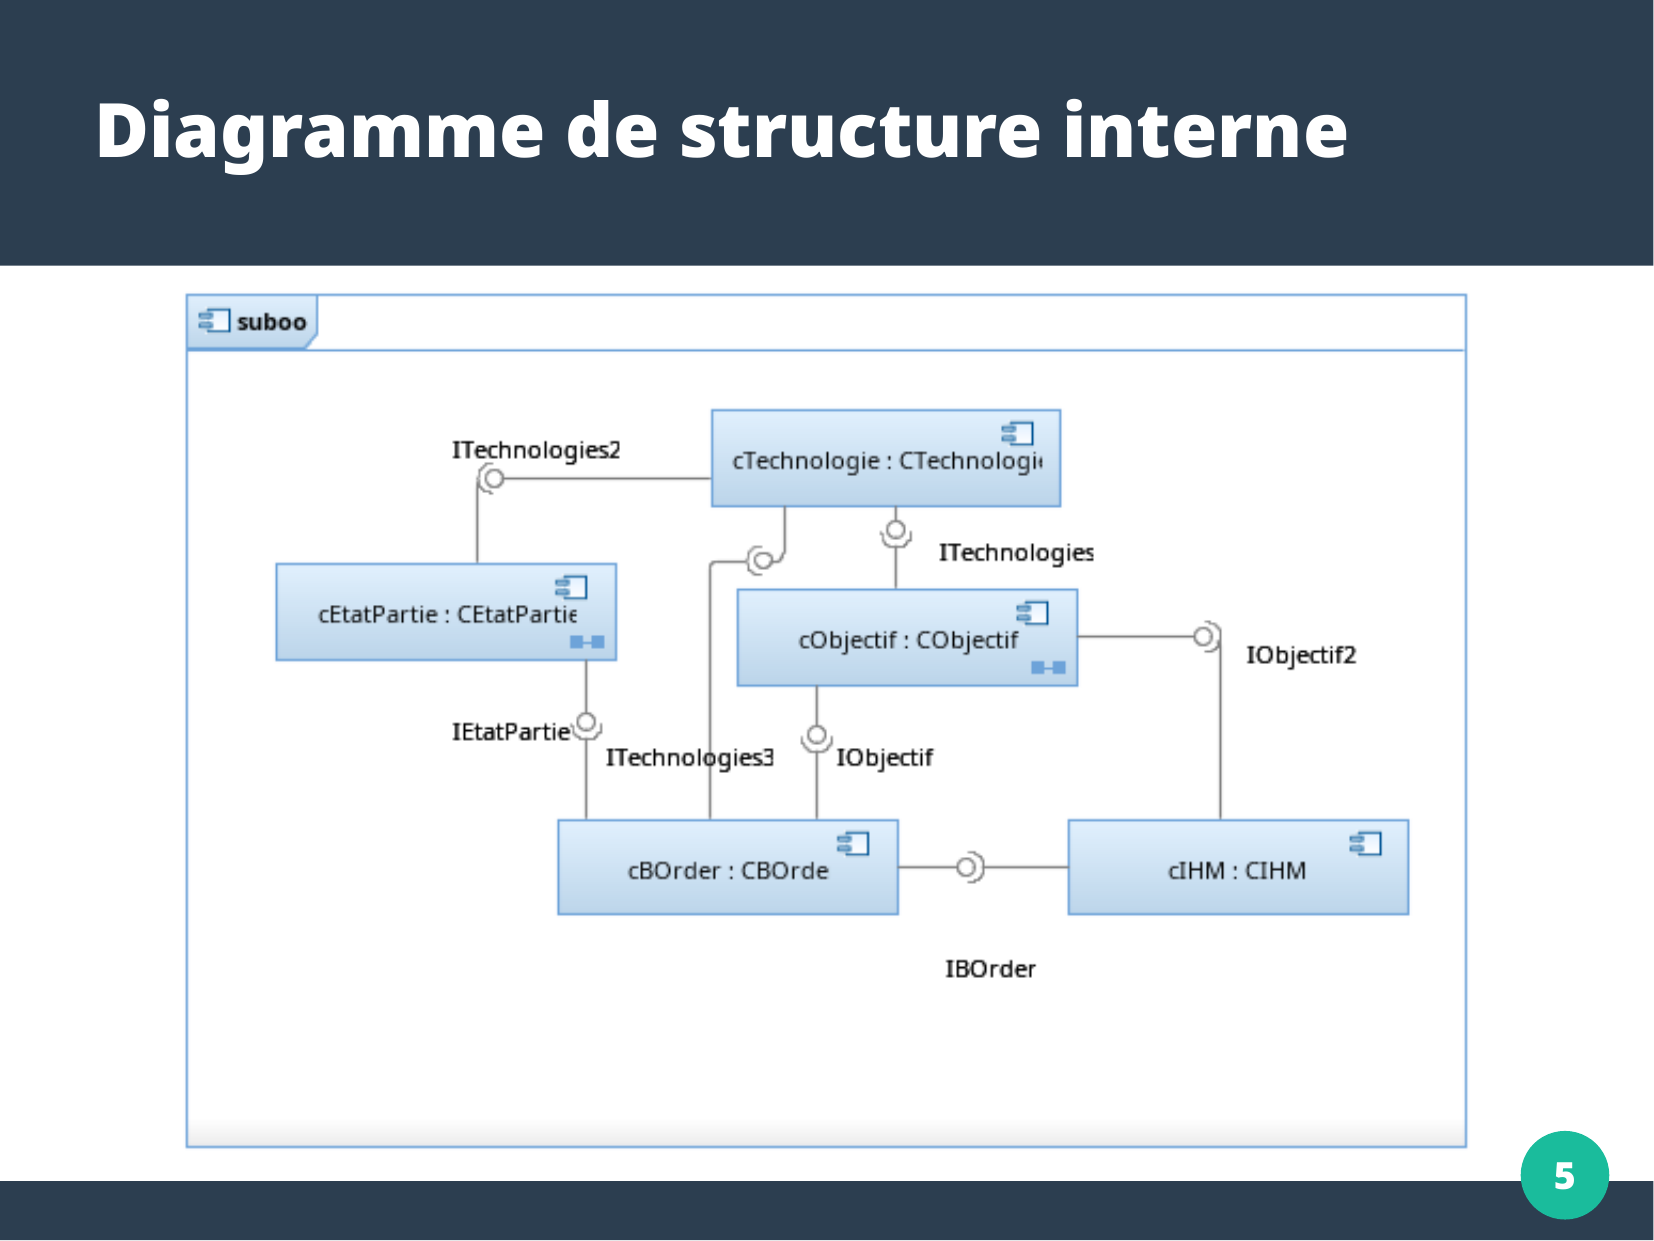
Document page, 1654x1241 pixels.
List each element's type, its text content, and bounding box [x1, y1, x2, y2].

picture [165, 273, 1489, 1170]
title Diagramme de structure interne [59, 49, 1595, 207]
